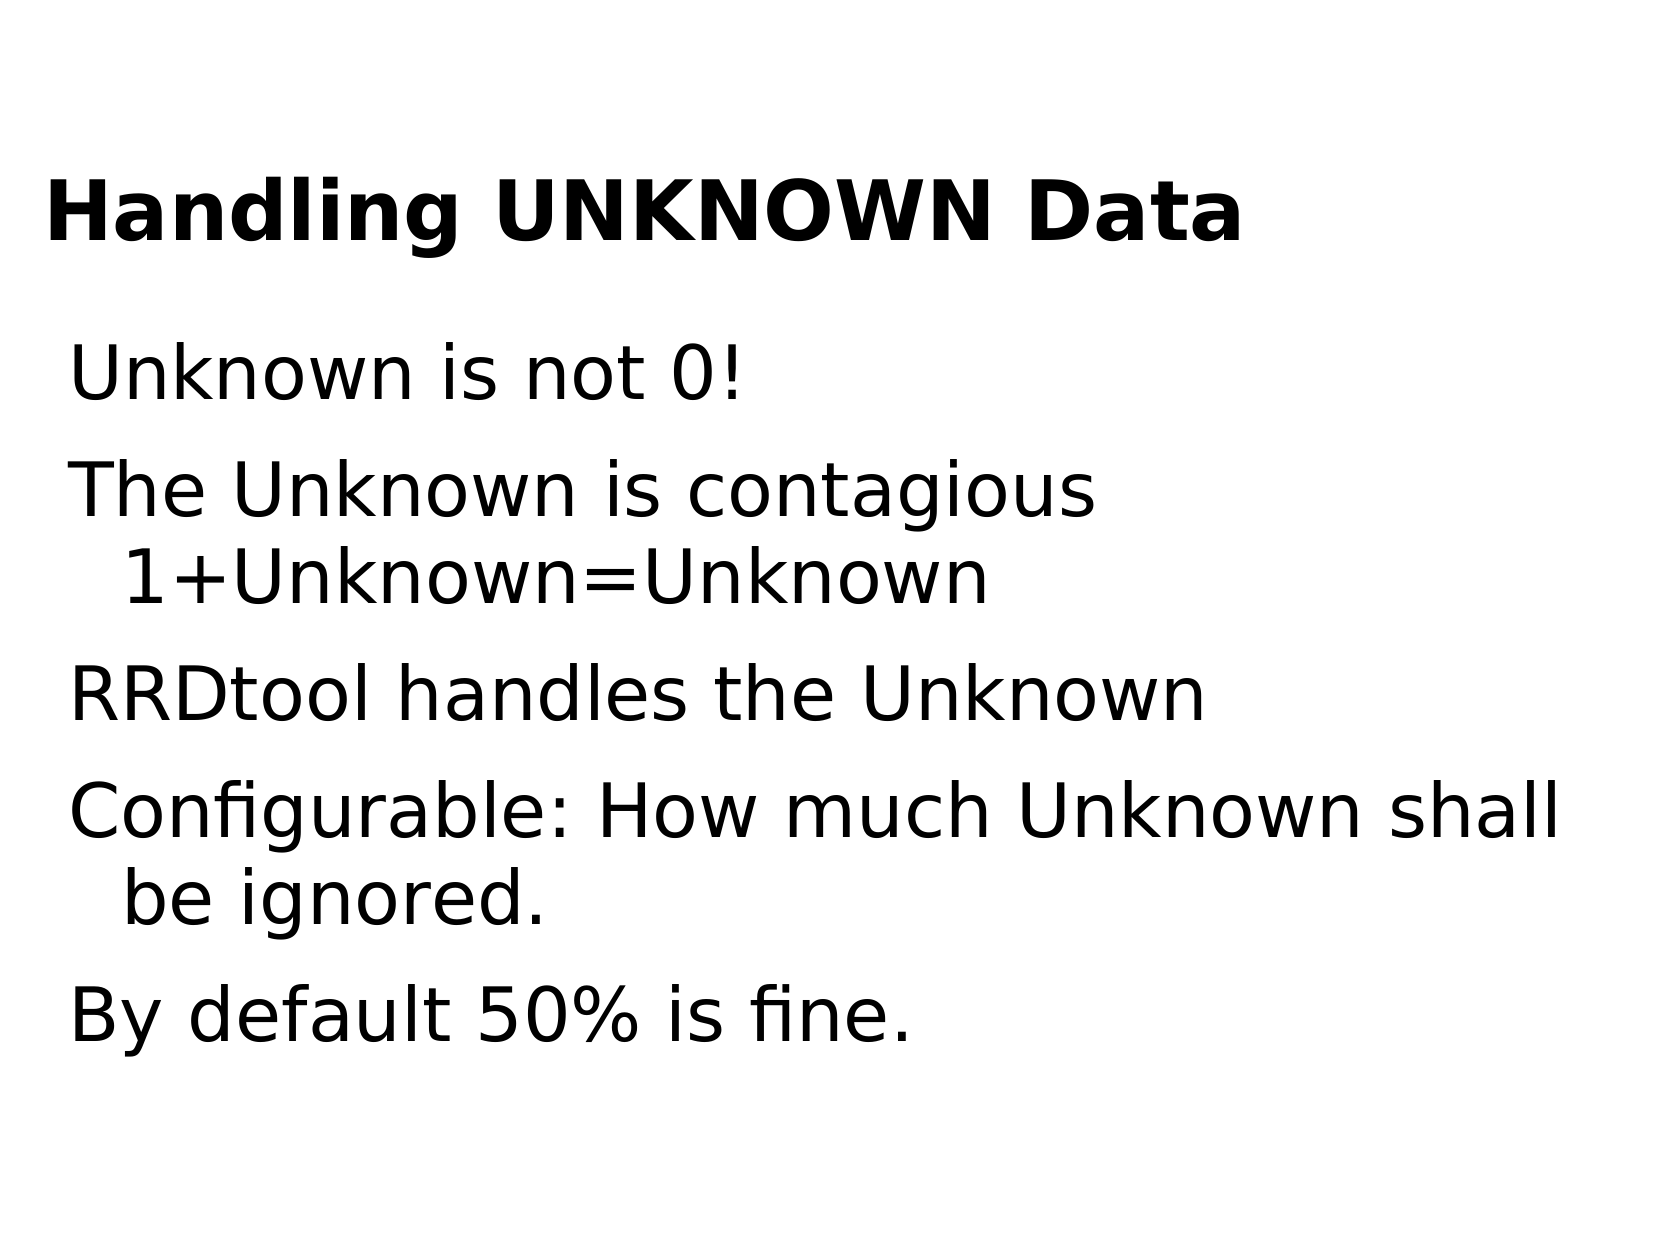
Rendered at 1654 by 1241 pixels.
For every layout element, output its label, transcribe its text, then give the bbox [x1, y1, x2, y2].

title Handling UNKNOWN Data [43, 137, 1581, 287]
list Unknown is not 0! The Unknown is contagious 1+Unknown=Unknown RRDtool handles the Unknown Configurable: How much Unknown shall be ignored. By default 50% is fine. [50, 329, 1571, 1099]
